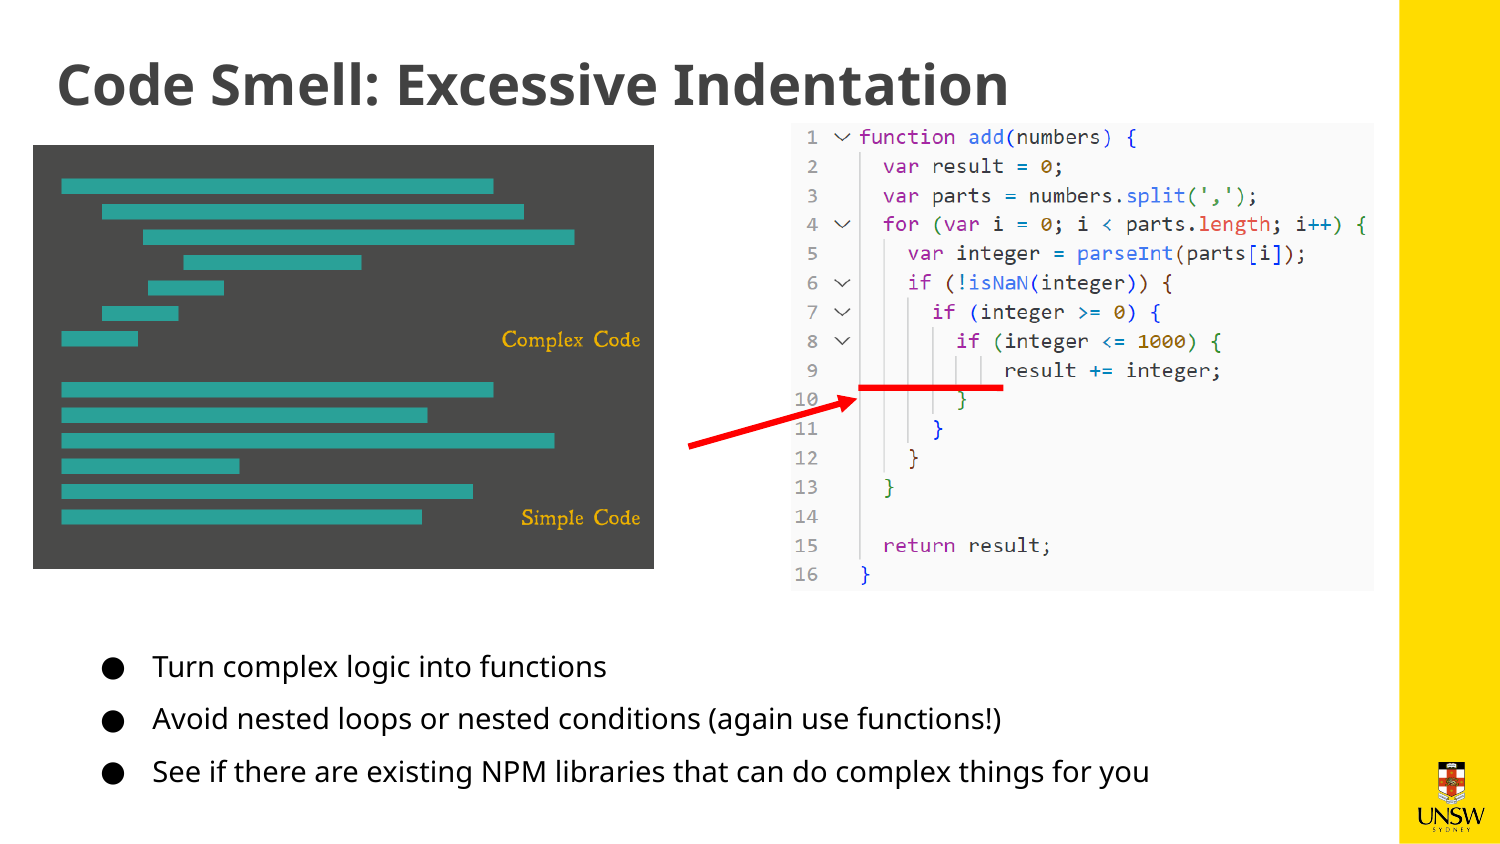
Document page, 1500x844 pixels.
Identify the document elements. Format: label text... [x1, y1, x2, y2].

text_box Turn complex logic into functions Avoid nested loops or nested conditions (again use functions!) See if there are existing NPM libraries that can do complex things for you [62, 615, 1315, 804]
text_box Code Smell: Excessive Indentation [41, 11, 1440, 132]
picture [1418, 762, 1485, 832]
picture [33, 145, 654, 569]
picture [791, 132, 1374, 591]
